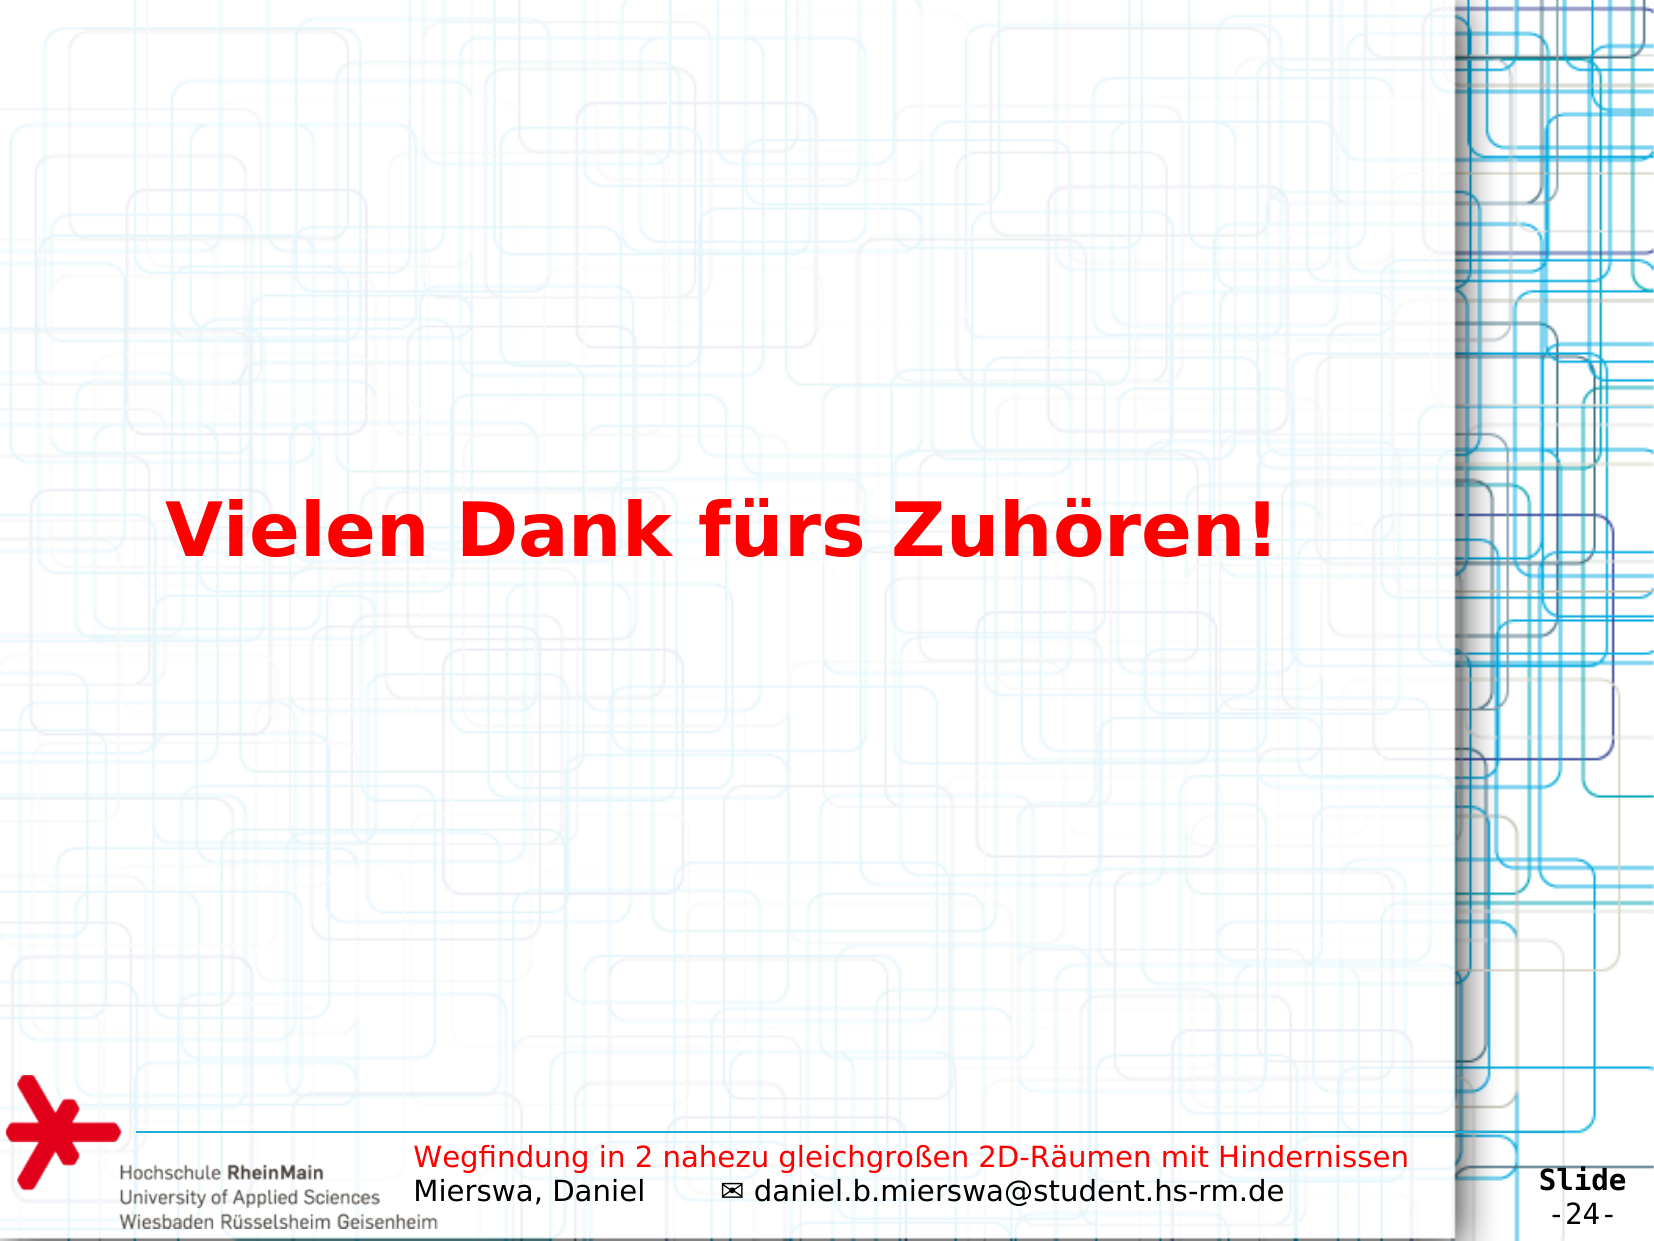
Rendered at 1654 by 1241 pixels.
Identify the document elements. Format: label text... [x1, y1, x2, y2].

title Vielen Dank fürs Zuhören! [29, 446, 1418, 615]
picture [0, 0, 1654, 1241]
